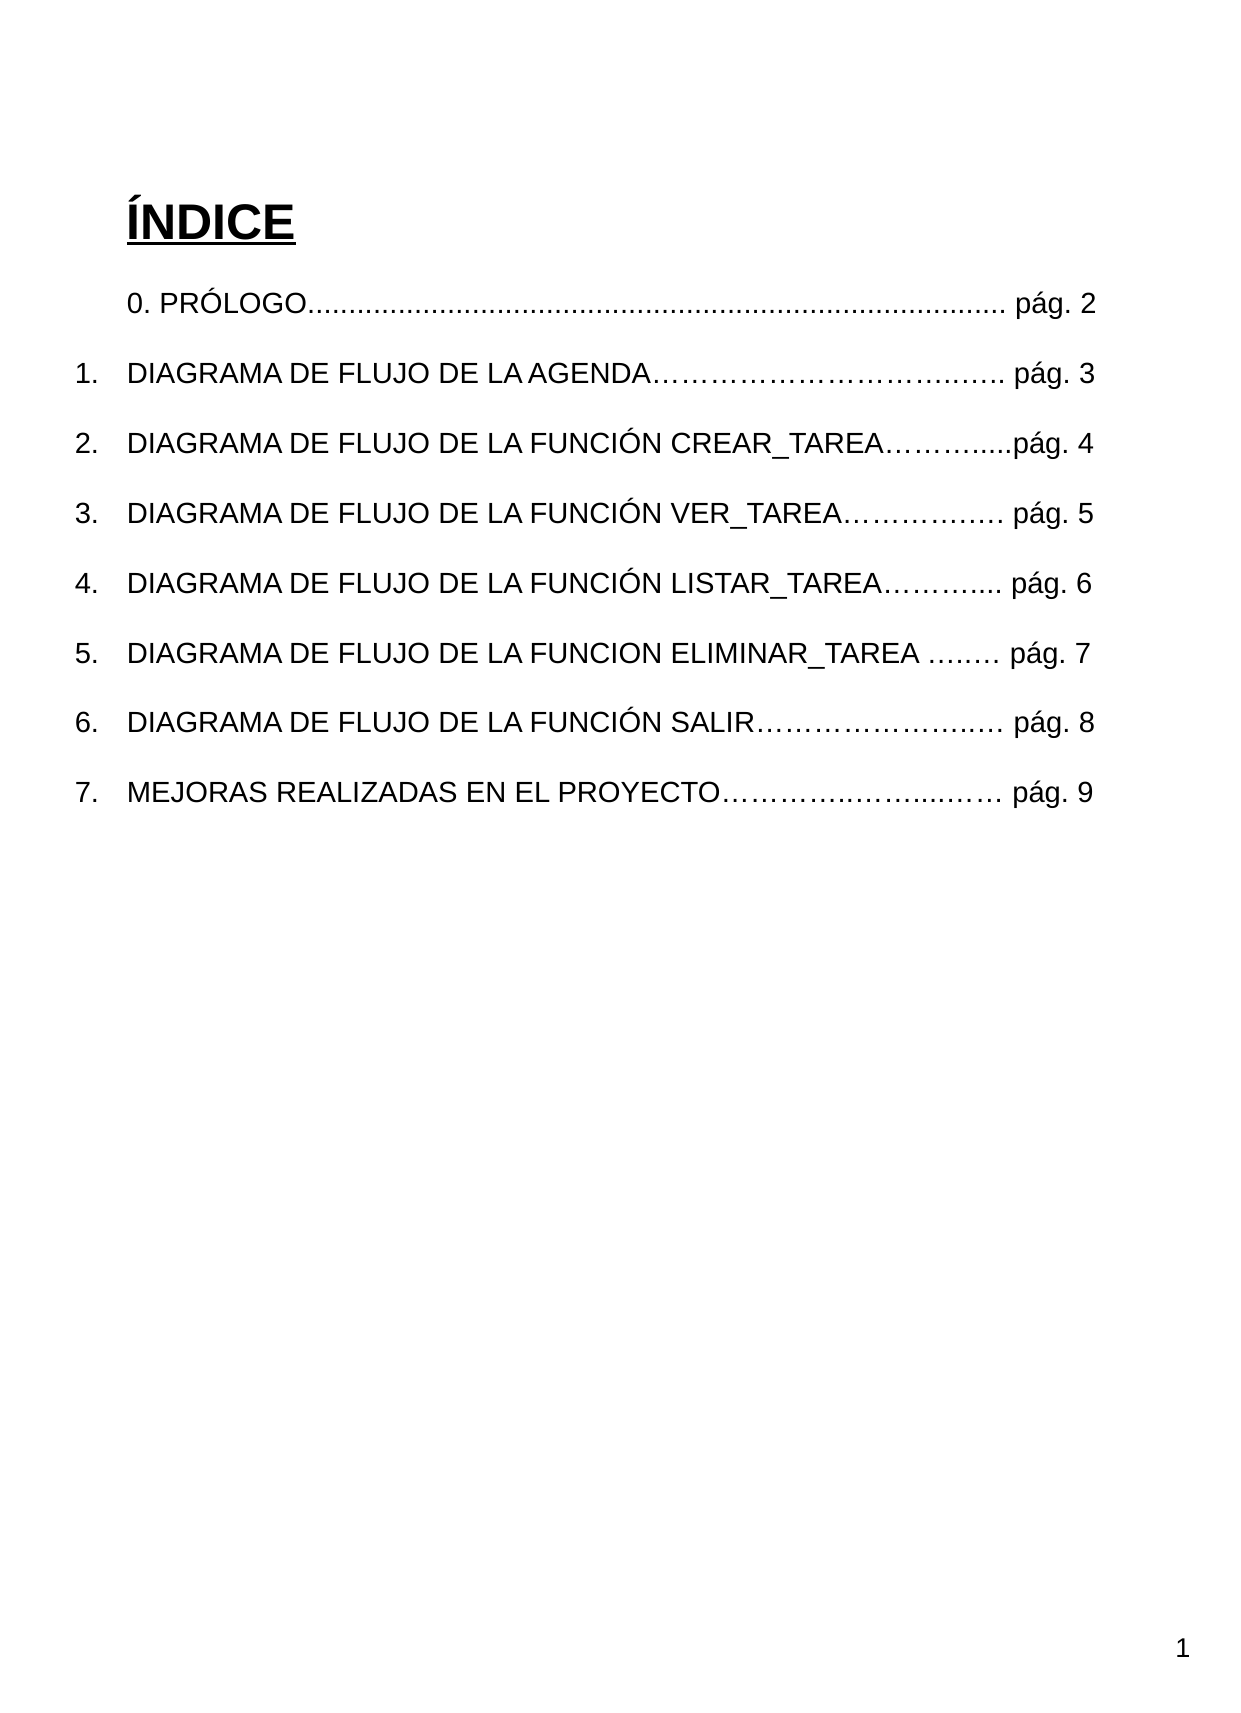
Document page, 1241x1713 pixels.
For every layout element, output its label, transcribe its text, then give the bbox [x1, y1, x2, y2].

text_box ÍNDICE 0. PRÓLOGO..................................................................................... pág. 2 DIAGRAMA DE FLUJO DE LA AGENDA…………………………..….. pág. 3 DIAGRAMA DE FLUJO DE LA FUNCIÓN CREAR_TAREA……….....pág. 4 DIAGRAMA DE FLUJO DE LA FUNCIÓN VER_TAREA………….…. pág. 5 DIAGRAMA DE FLUJO DE LA FUNCIÓN LISTAR_TAREA……….... pág. 6 DIAGRAMA DE FLUJO DE LA FUNCION ELIMINAR_TAREA …..… pág. 7 DIAGRAMA DE FLUJO DE LA FUNCIÓN SALIR…………………..… pág. 8 MEJORAS REALIZADAS EN EL PROYECTO…………..……....…… pág. 9 [36, 114, 1211, 977]
slide_number 1 [1160, 1581, 1235, 1713]
